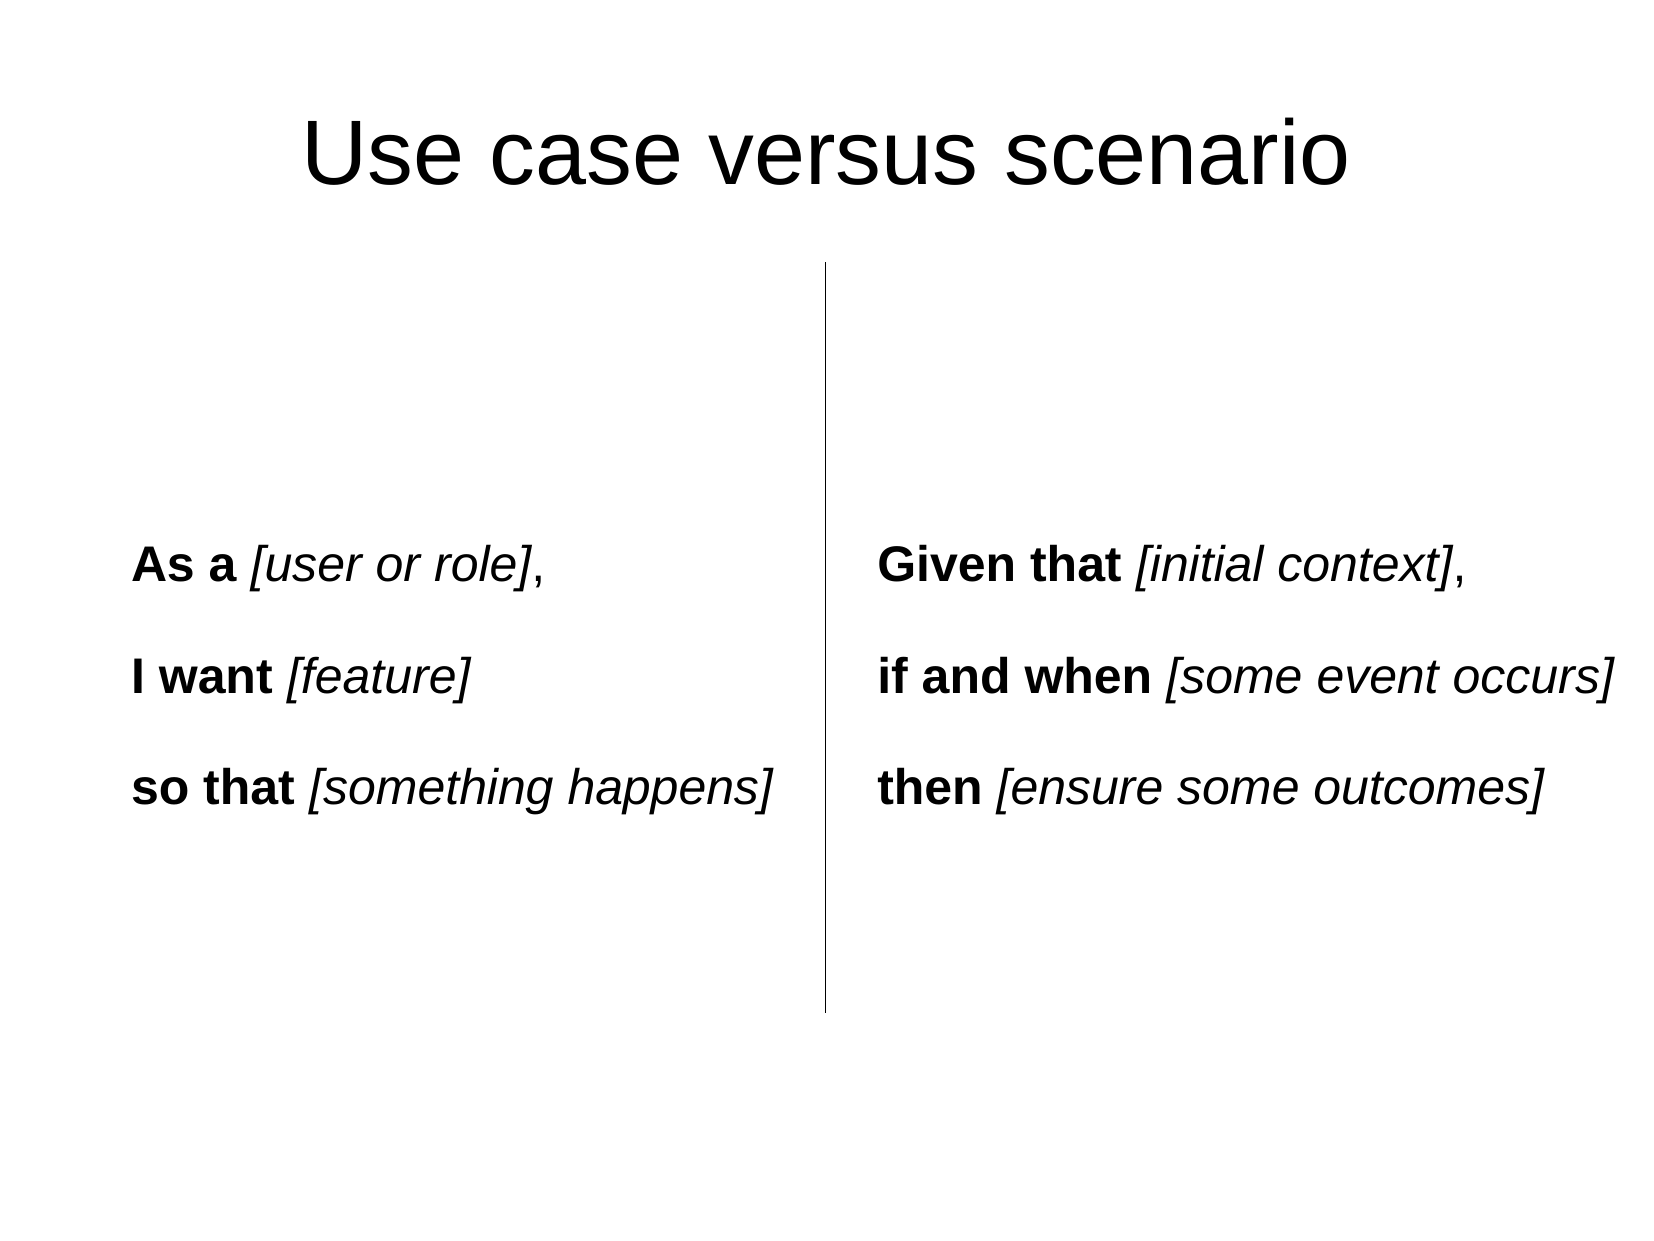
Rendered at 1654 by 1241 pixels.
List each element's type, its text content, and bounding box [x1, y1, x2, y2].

text_box Given that [initial context], if and when [some event occurs] then [ensure some outcomes] [862, 473, 1629, 767]
title Use case versus scenario [82, 49, 1571, 257]
text_box As a [user or role], I want [feature] so that [something happens] [116, 473, 788, 767]
